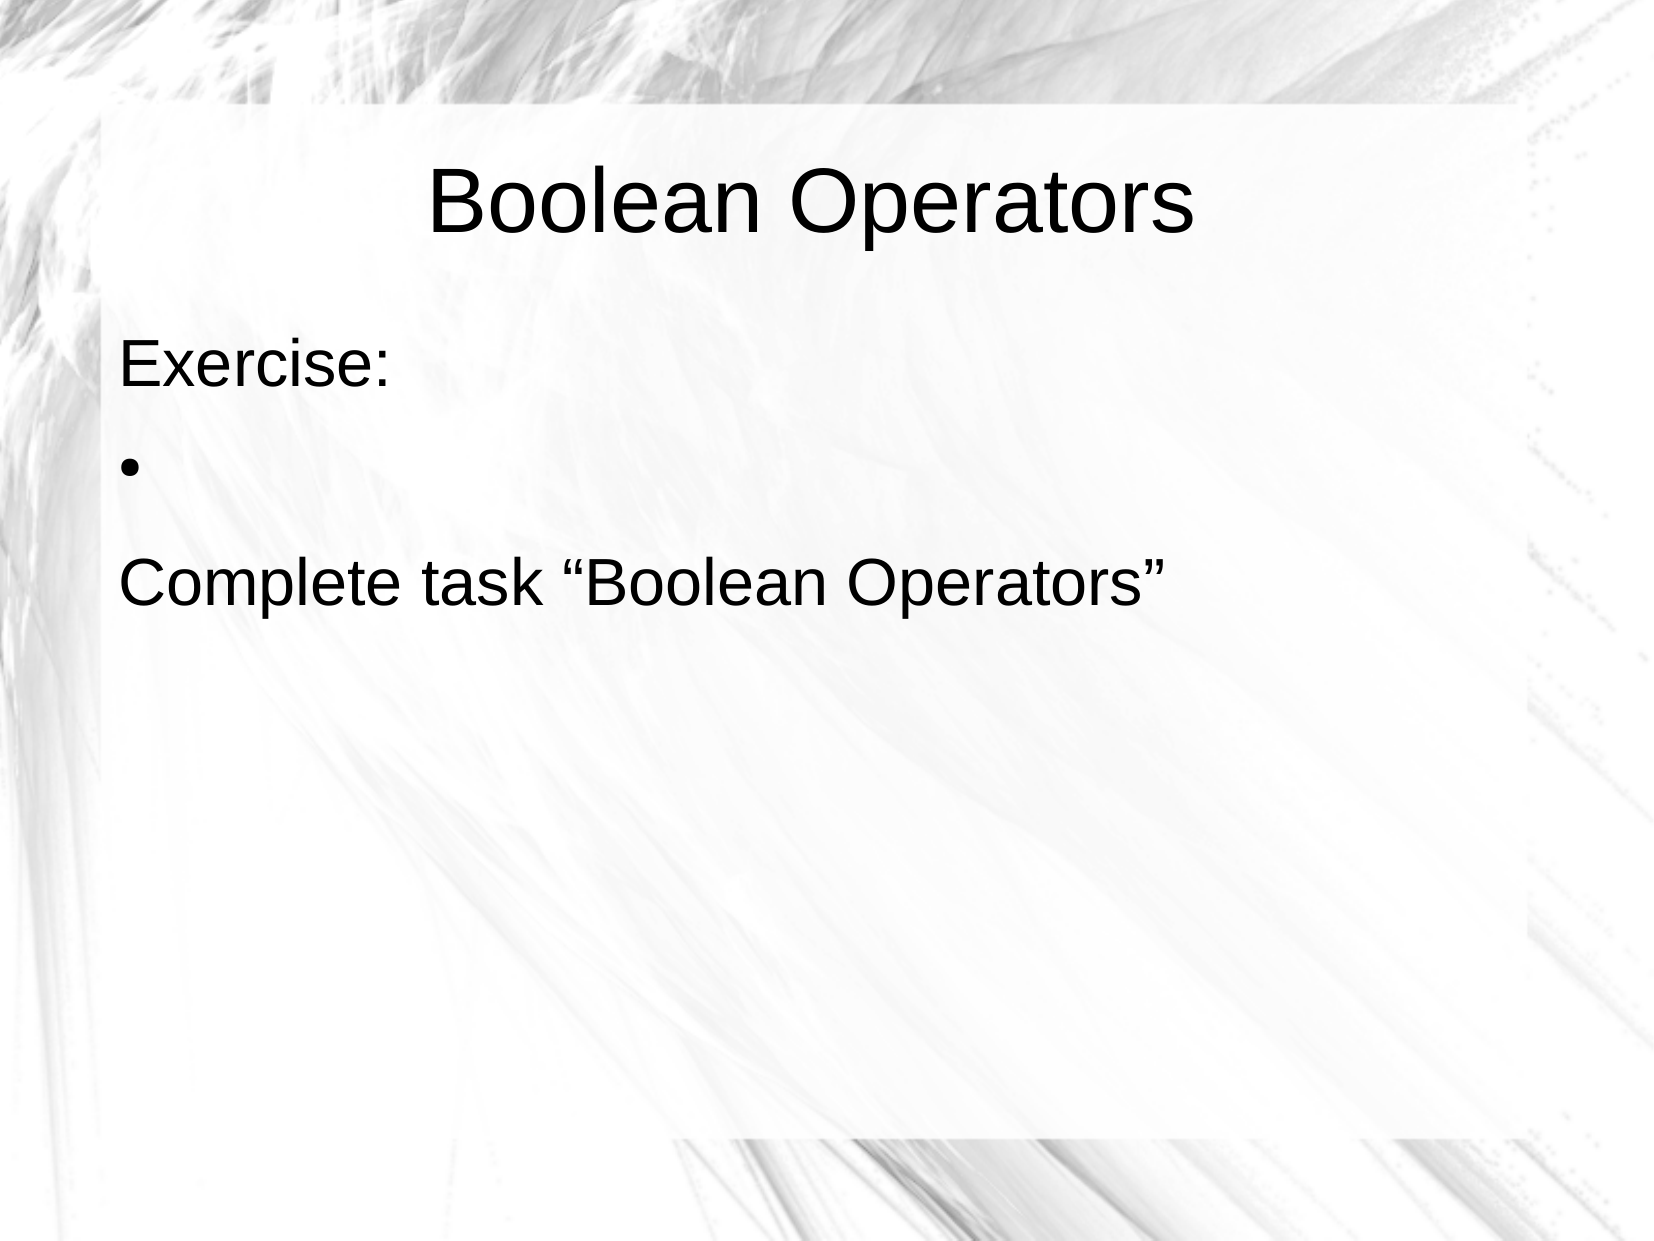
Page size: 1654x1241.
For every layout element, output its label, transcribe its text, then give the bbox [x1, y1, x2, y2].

list Exercise: Complete task “Boolean Operators” [118, 319, 1571, 945]
title Boolean Operators [118, 112, 1506, 281]
